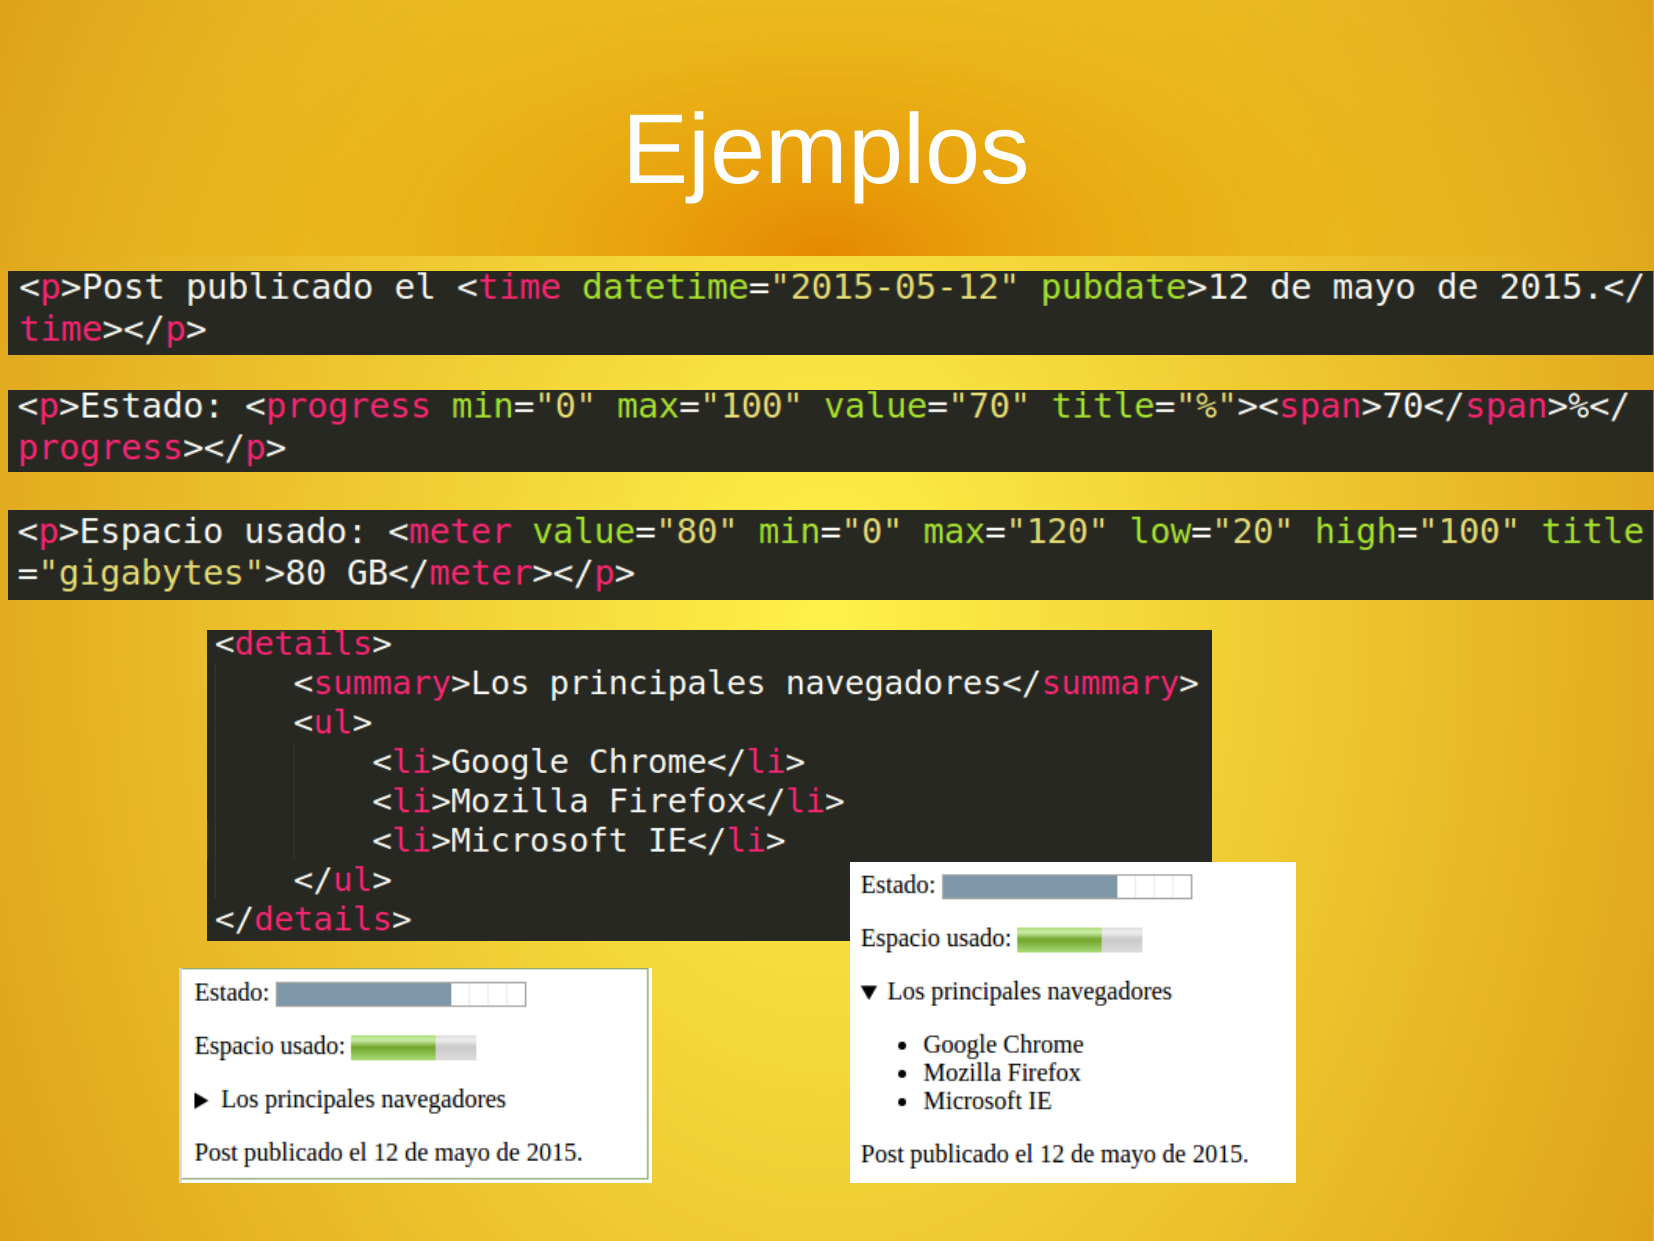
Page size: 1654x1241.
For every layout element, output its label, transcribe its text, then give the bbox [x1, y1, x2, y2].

picture [8, 510, 1654, 601]
picture [207, 630, 1296, 1183]
picture [8, 271, 1654, 355]
picture [179, 968, 652, 1183]
picture [8, 390, 1654, 473]
title Ejemplos [82, 47, 1571, 252]
